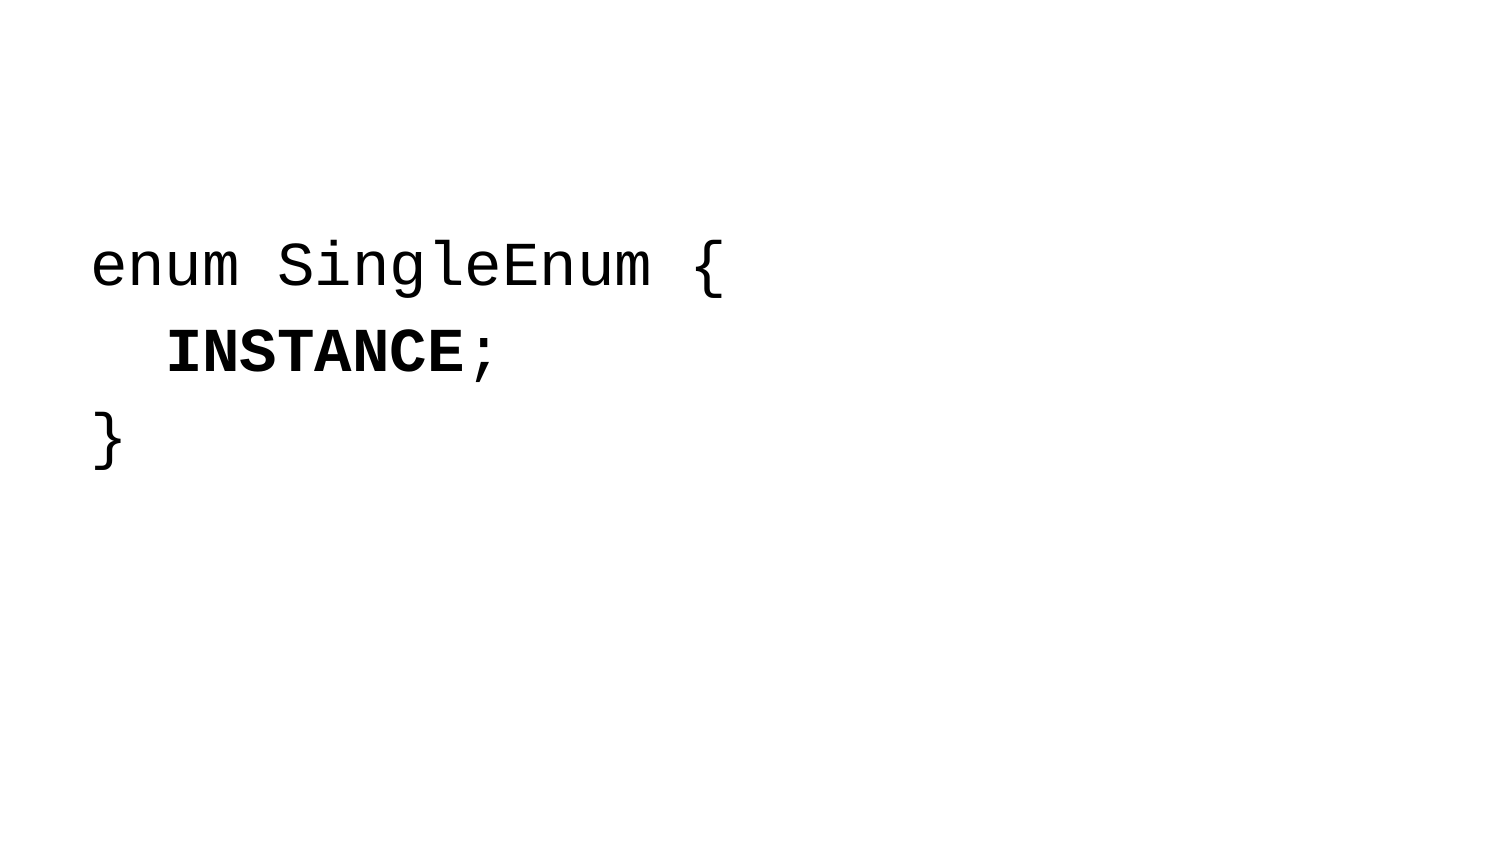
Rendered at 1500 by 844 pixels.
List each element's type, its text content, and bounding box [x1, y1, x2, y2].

list enum SingleEnum { INSTANCE; } [75, 196, 1425, 808]
